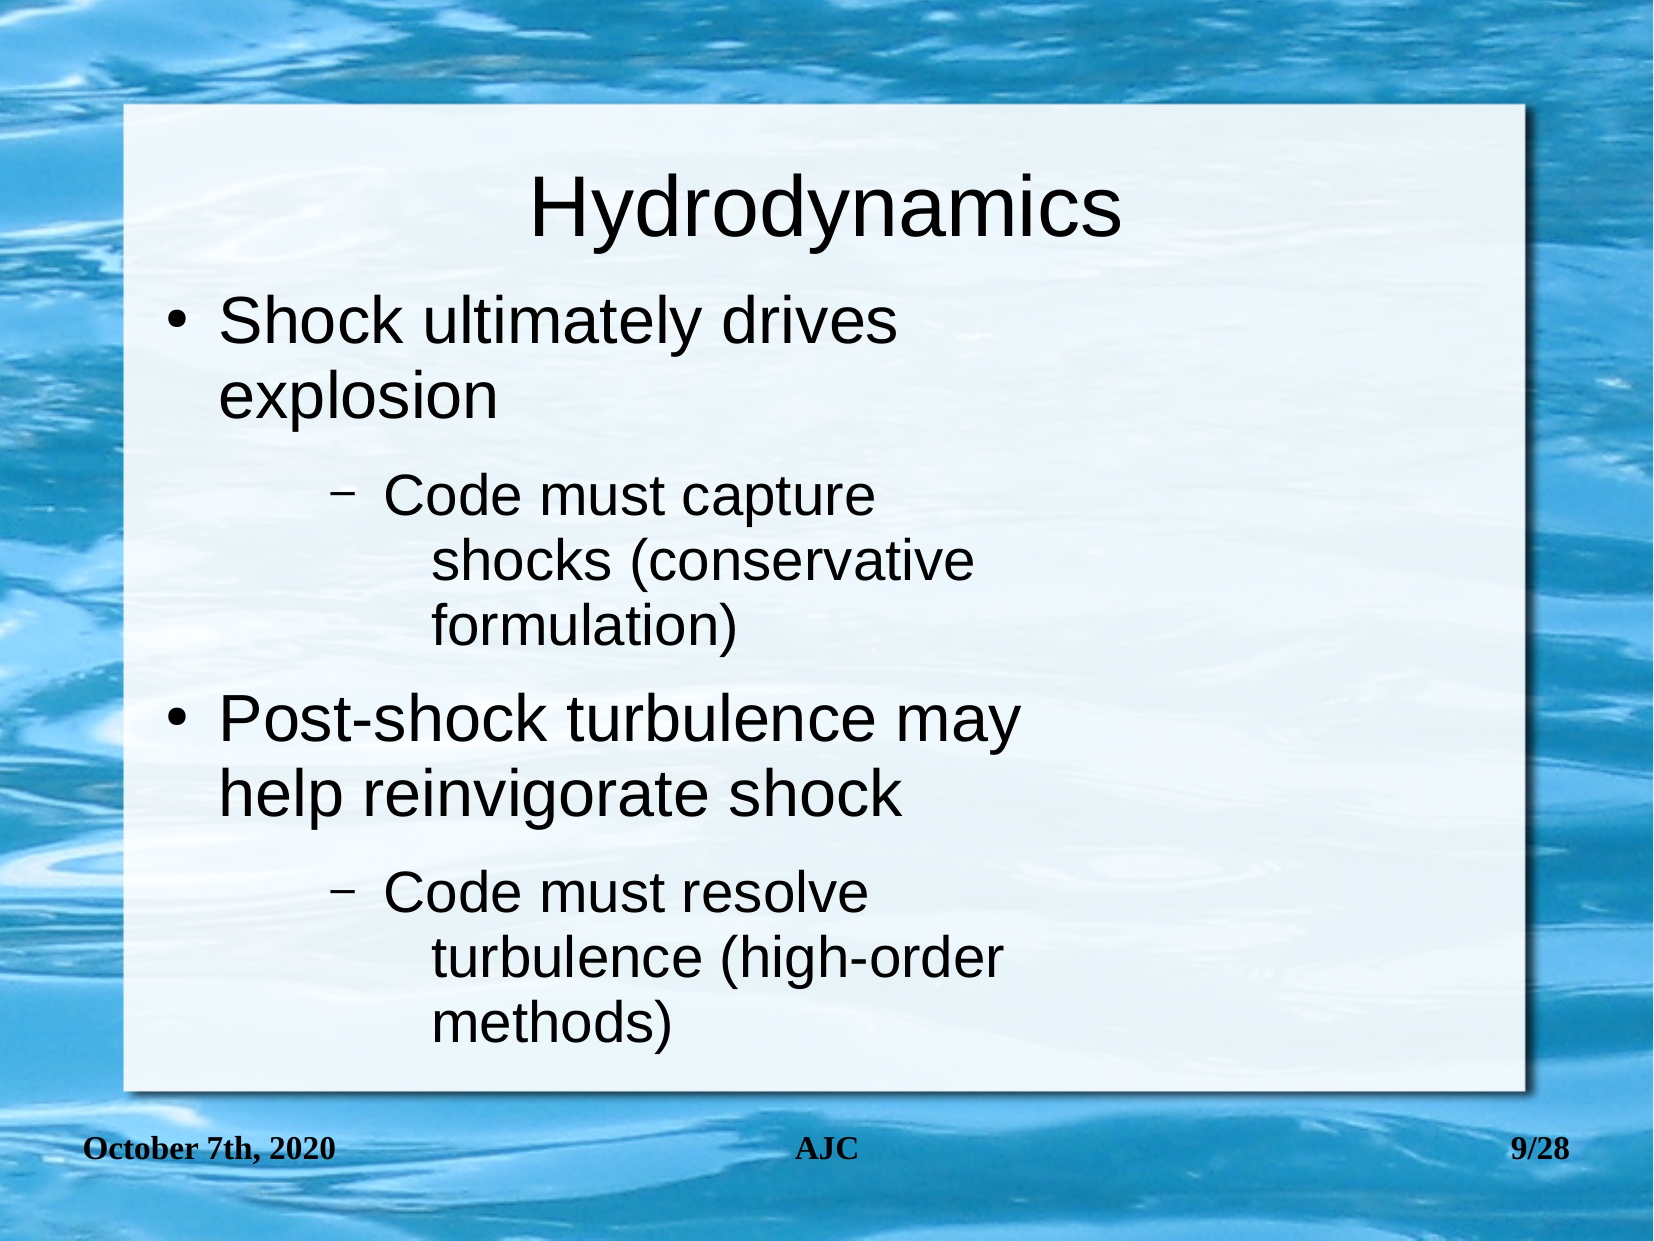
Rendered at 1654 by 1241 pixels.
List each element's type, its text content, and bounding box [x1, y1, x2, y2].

picture [0, 0, 1654, 1241]
title Hydrodynamics [147, 118, 1506, 296]
list Shock ultimately drives explosion Code must capture shocks (conservative formulation) Post-shock turbulence may help reinvigorate shock Code must resolve turbulence (high-order methods) [147, 283, 1036, 1120]
